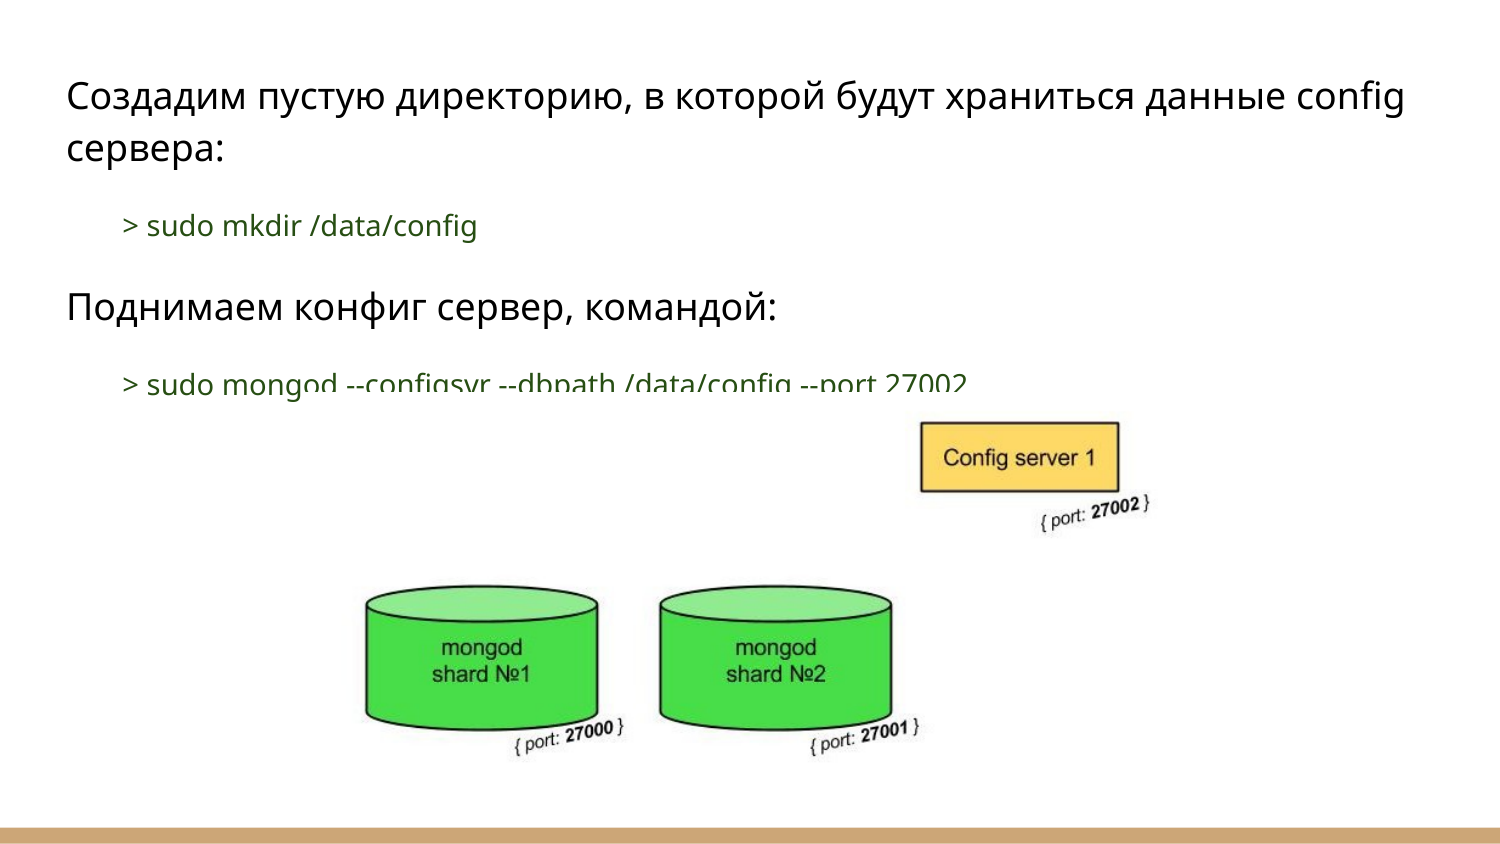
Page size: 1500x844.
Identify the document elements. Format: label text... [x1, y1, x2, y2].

picture [303, 392, 1181, 794]
list Создадим пустую директорию, в которой будут храниться данные config сервера: > sudo mkdir /data/config Поднимаем конфиг сервер, командой: > sudo mongod --configsvr --dbpath /data/config --port 27002 [51, 50, 1449, 393]
